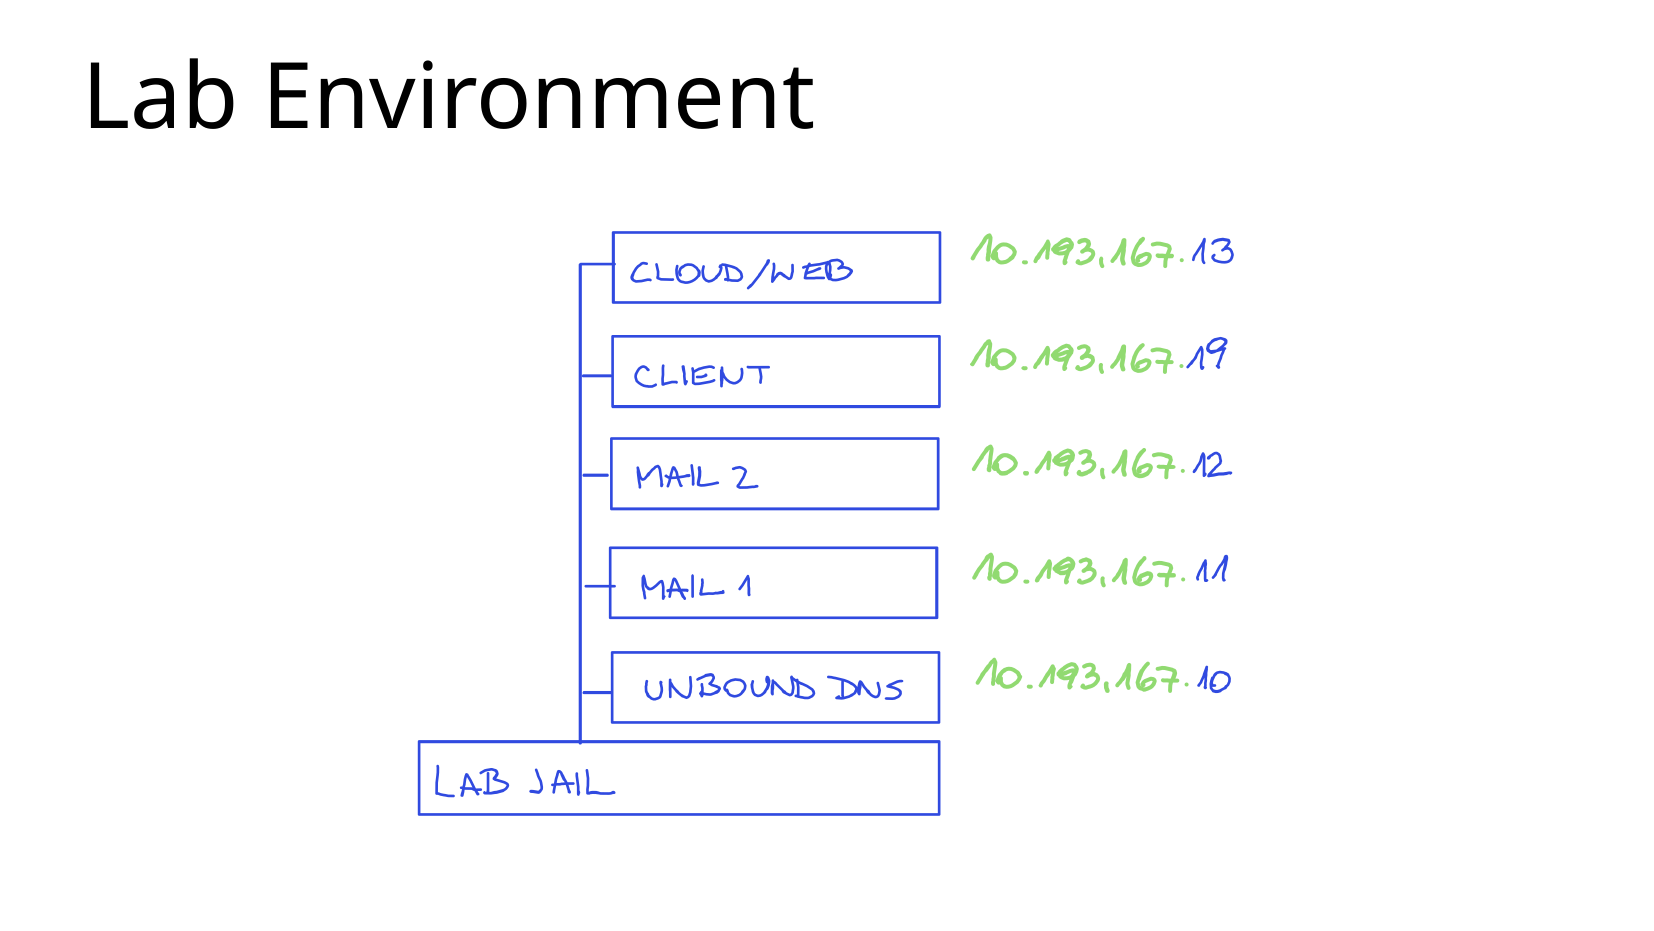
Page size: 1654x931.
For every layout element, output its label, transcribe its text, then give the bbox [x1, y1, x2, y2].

picture [411, 224, 1242, 825]
title Lab Environment [82, 37, 1571, 150]
